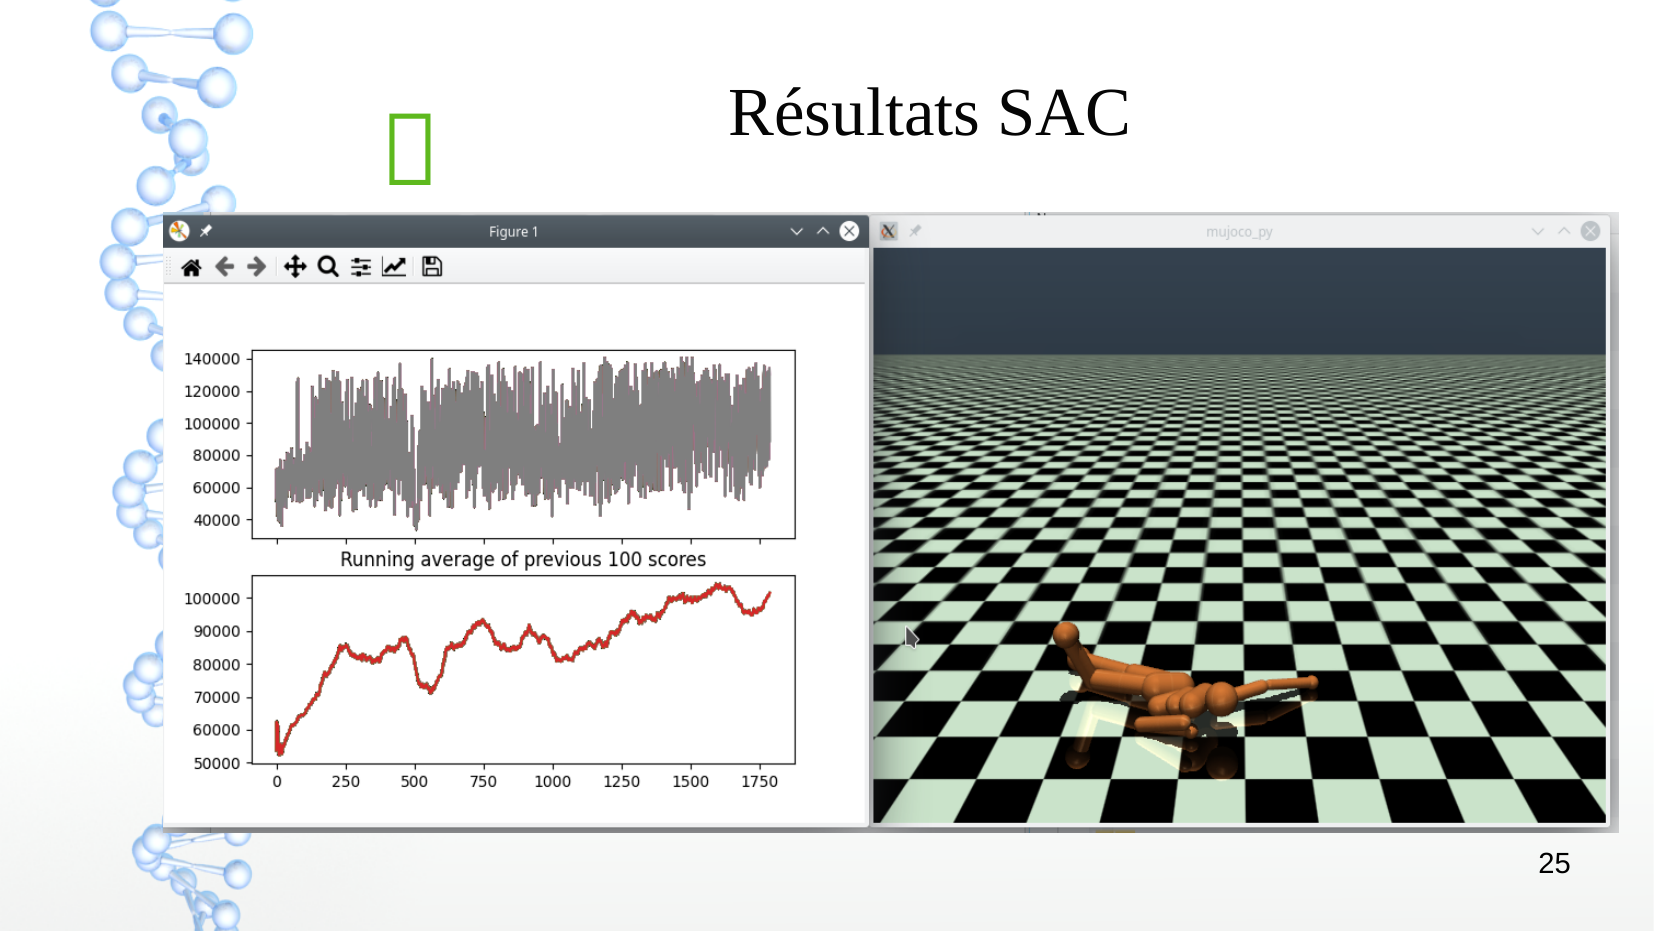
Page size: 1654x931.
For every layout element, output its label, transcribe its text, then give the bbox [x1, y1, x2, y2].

title Résultats SAC [265, 35, 1595, 189]
text_box  [366, 70, 532, 249]
picture [0, 0, 1654, 931]
